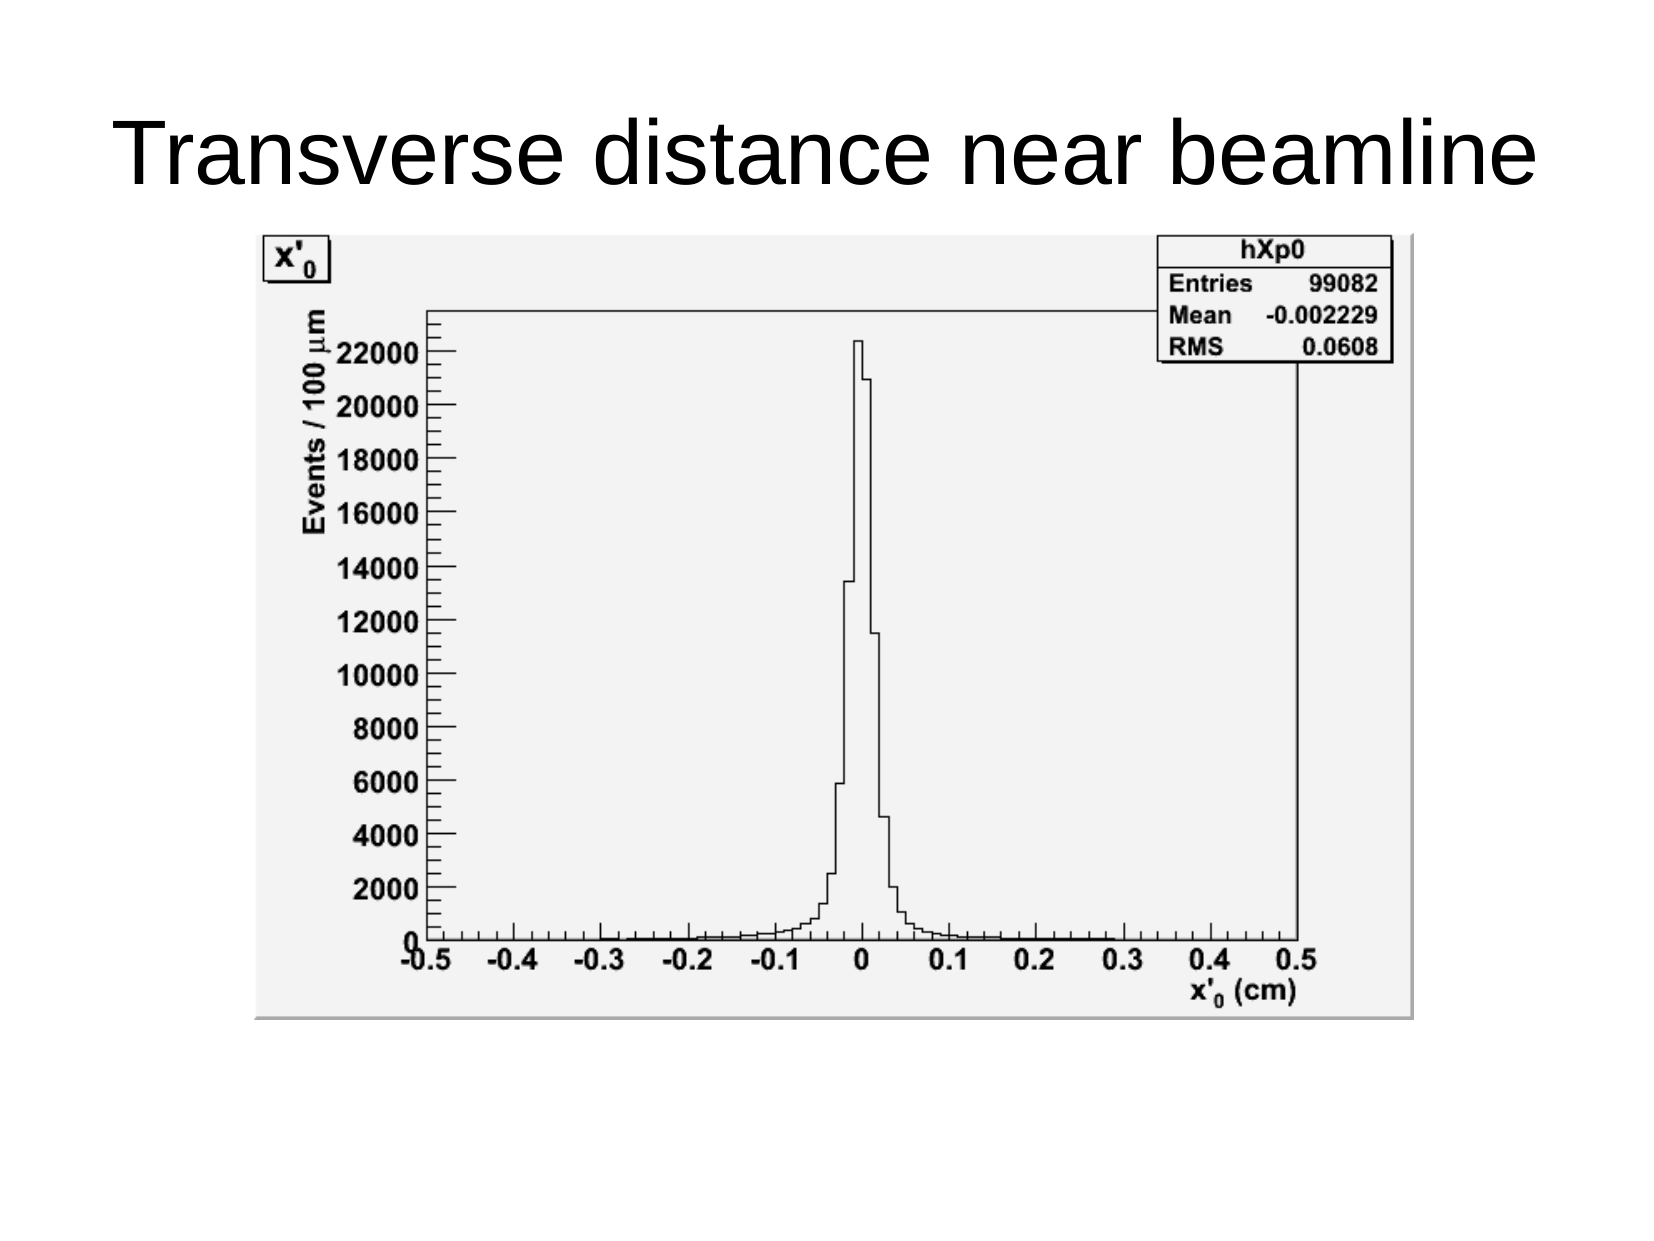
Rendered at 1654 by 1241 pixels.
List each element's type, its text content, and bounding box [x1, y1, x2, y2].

title Transverse distance near beamline [82, 56, 1571, 250]
picture [253, 250, 1414, 1020]
